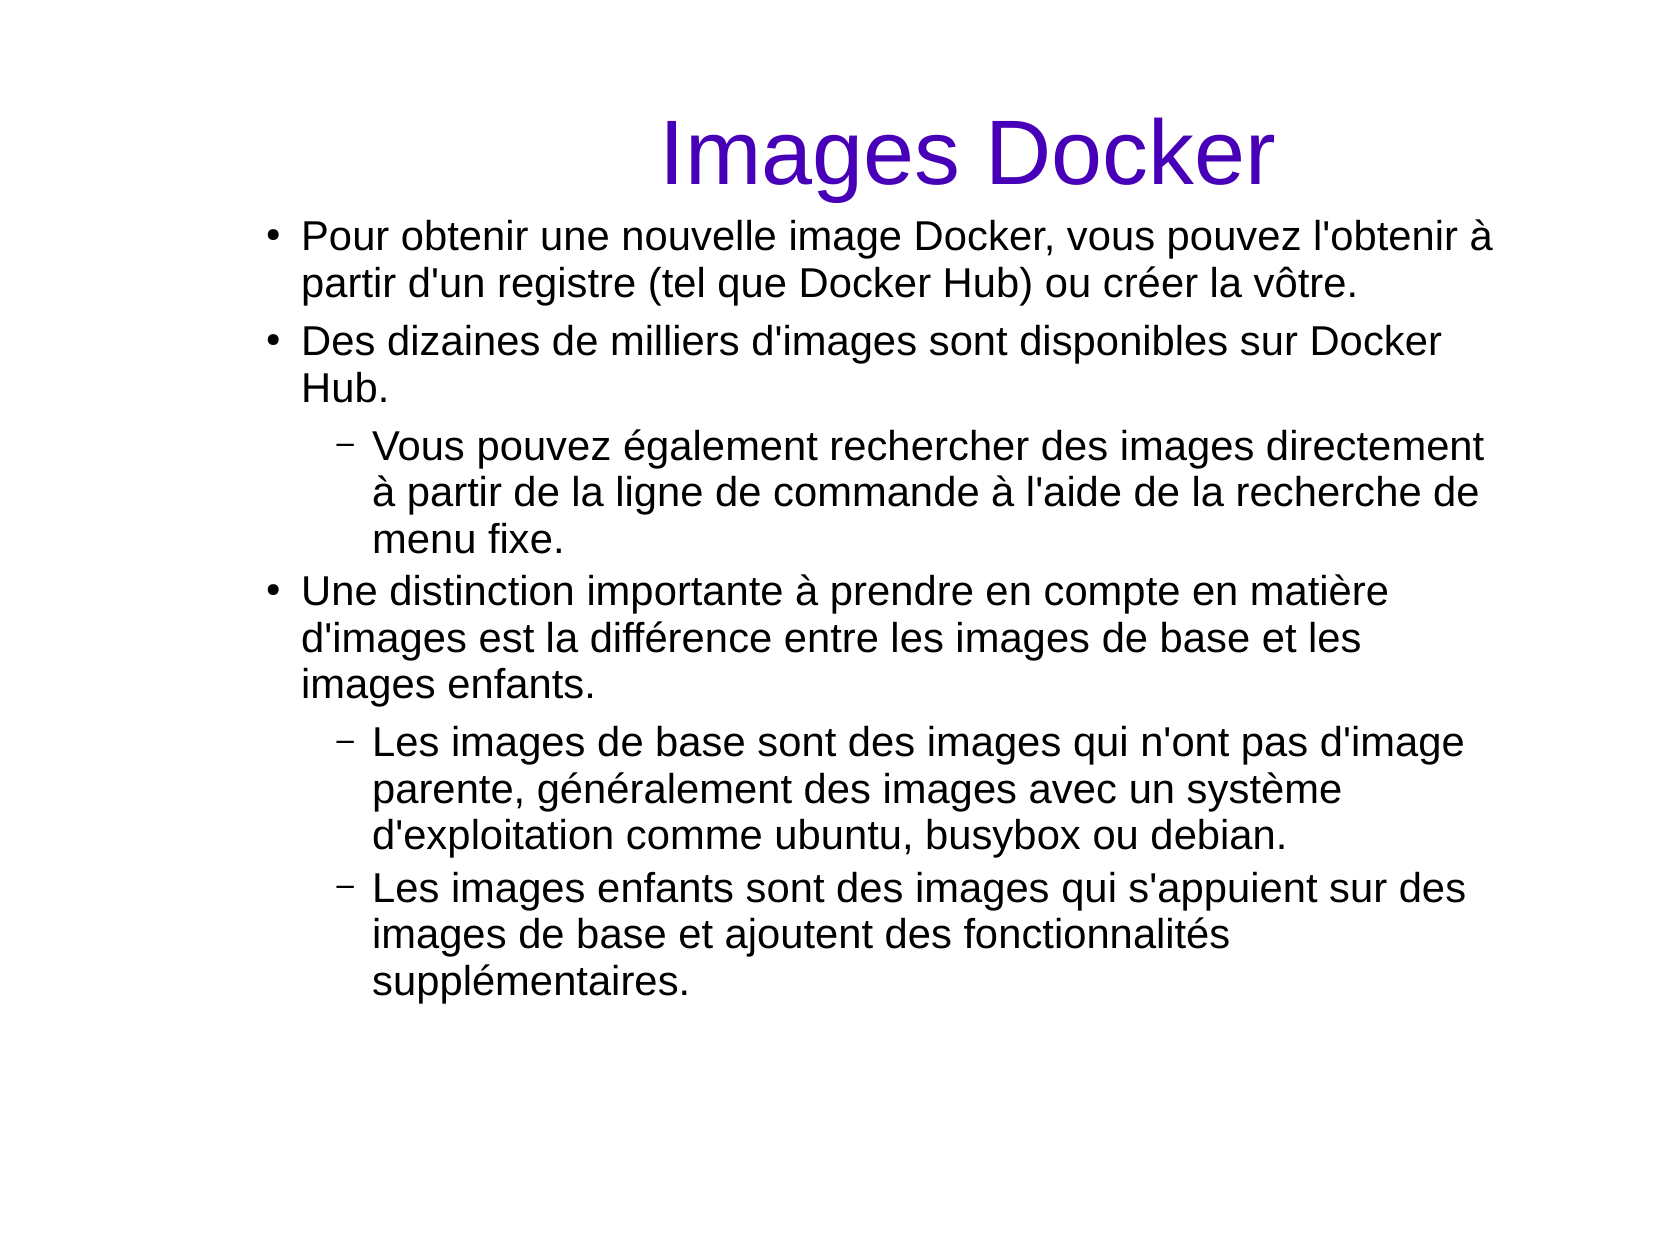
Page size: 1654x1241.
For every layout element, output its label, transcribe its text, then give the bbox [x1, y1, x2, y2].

title Images Docker [82, 49, 1571, 257]
list Pour obtenir une nouvelle image Docker, vous pouvez l'obtenir à partir d'un registre (tel que Docker Hub) ou créer la vôtre. Des dizaines de milliers d'images sont disponibles sur Docker Hub. Vous pouvez également rechercher des images directement à partir de la ligne de commande à l'aide de la recherche de menu fixe. Une distinction importante à prendre en compte en matière d'images est la différence entre les images de base et les images enfants. Les images de base sont des images qui n'ont pas d'image parente, généralement des images avec un système d'exploitation comme ubuntu, busybox ou debian. Les images enfants sont des images qui s'appuient sur des images de base et ajoutent des fonctionnalités supplémentaires. [17, 213, 1506, 1005]
